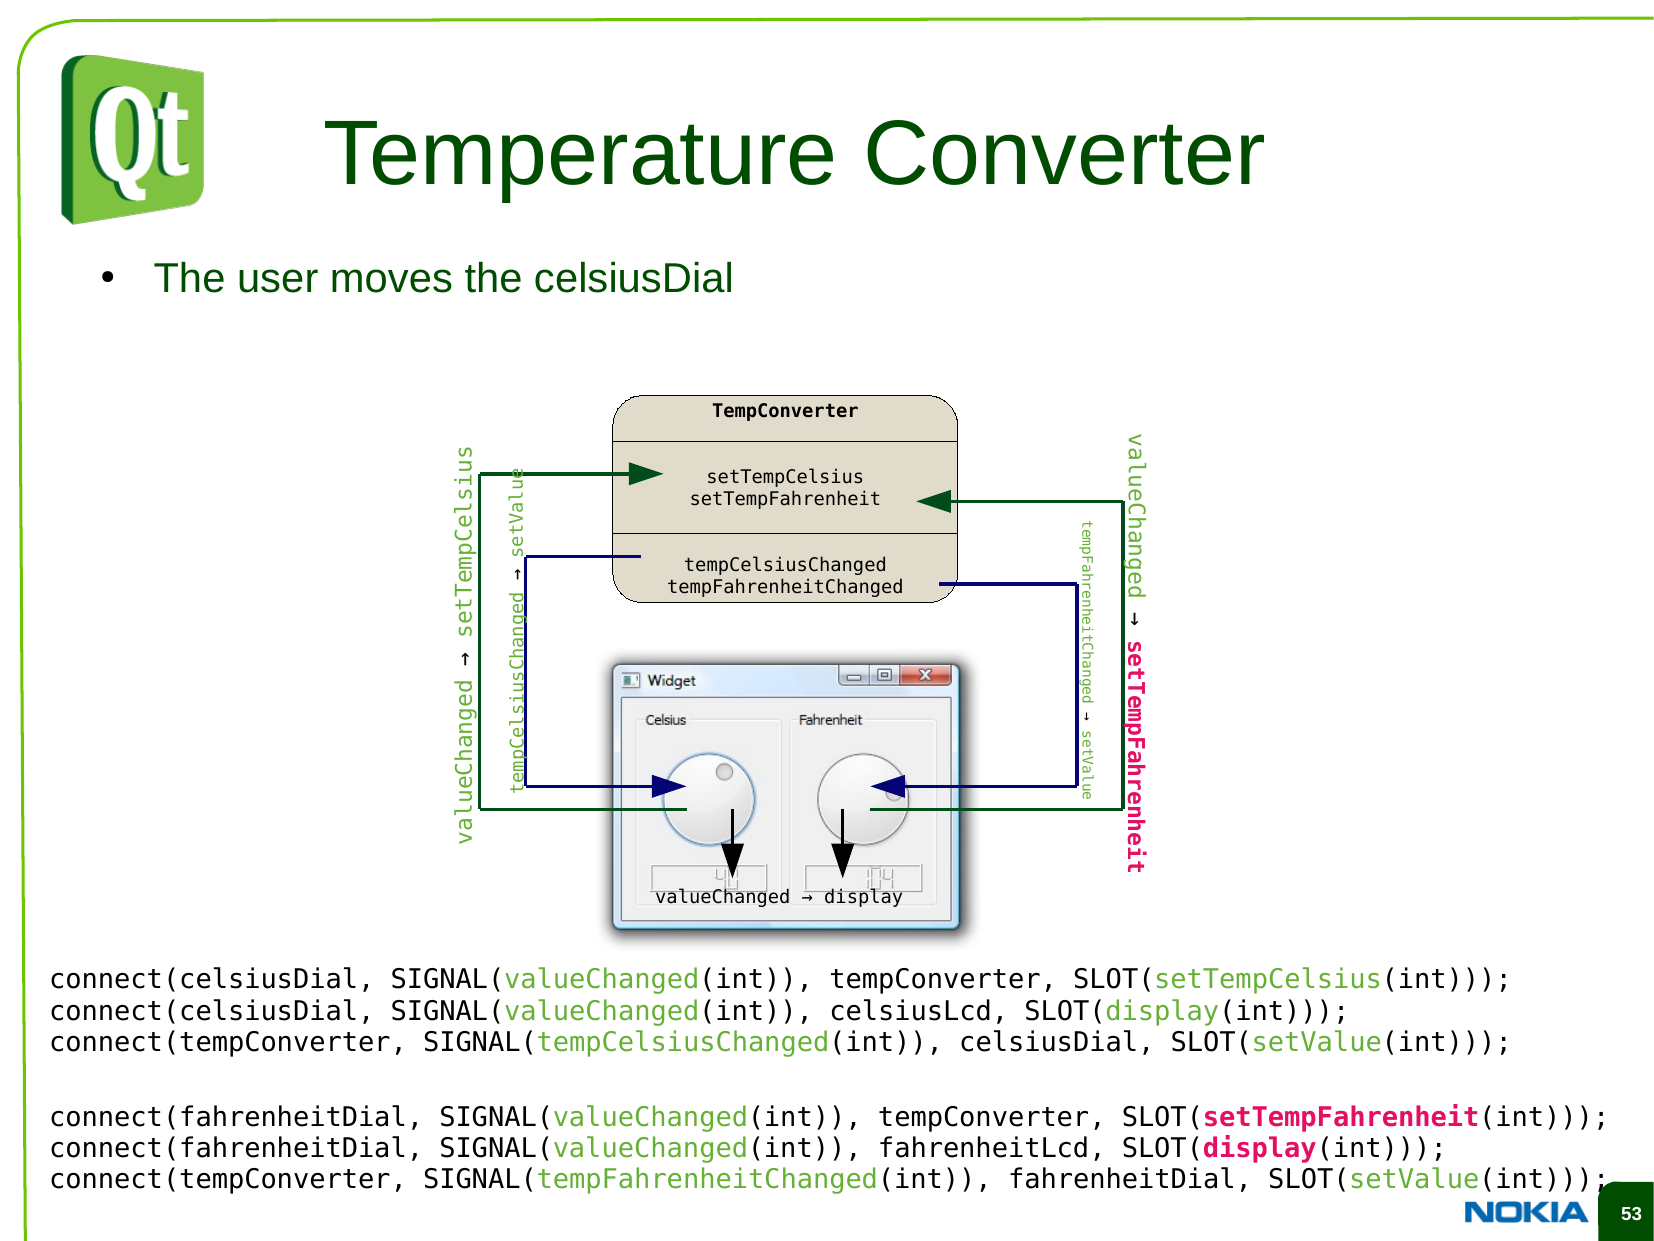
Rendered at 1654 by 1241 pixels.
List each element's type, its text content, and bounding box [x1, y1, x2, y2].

title Temperature Converter [257, 49, 1333, 254]
picture [61, 55, 204, 225]
text_box TempConverter setTempCelsius setTempFahrenheit tempCelsiusChanged tempFahrenheitChanged [612, 534, 958, 603]
list The user moves the celsiusDial [82, 254, 1571, 325]
picture [1465, 1203, 1589, 1223]
text_box tempCelsiusChanged → setValue [497, 453, 536, 810]
text_box connect(celsiusDial, SIGNAL(valueChanged(int)), tempConverter, SLOT(setTempCelsius(int))); connect(celsiusDial, SIGNAL(valueChanged(int)), celsiusLcd, SLOT(display(int))); connect(tempConverter, SIGNAL(tempCelsiusChanged(int)), celsiusDial, SLOT(setValue(int))); connect(fahrenheitDial, SIGNAL(valueChanged(int)), tempConverter, SLOT(setTempFahrenheit(int))); connect(fahrenheitDial, SIGNAL(valueChanged(int)), fahrenheitLcd, SLOT(display(int))); connect(tempConverter, SIGNAL(tempFahrenheitChanged(int)), fahrenheitDial, SLOT(setValue(int))); [34, 956, 1625, 1203]
text_box valueChanged → setTempFahrenheit [1114, 419, 1158, 890]
text_box TempConverter setTempCelsius setTempFahrenheit tempCelsiusChanged tempFahrenheitChanged [612, 395, 958, 441]
picture [594, 648, 986, 952]
text_box valueChanged → setTempCelsius [442, 431, 485, 860]
text_box TempConverter setTempCelsius setTempFahrenheit tempCelsiusChanged tempFahrenheitChanged [612, 442, 958, 533]
text_box tempFahrenheitChanged → setValue [1071, 505, 1104, 816]
text_box valueChanged → display [640, 878, 933, 916]
